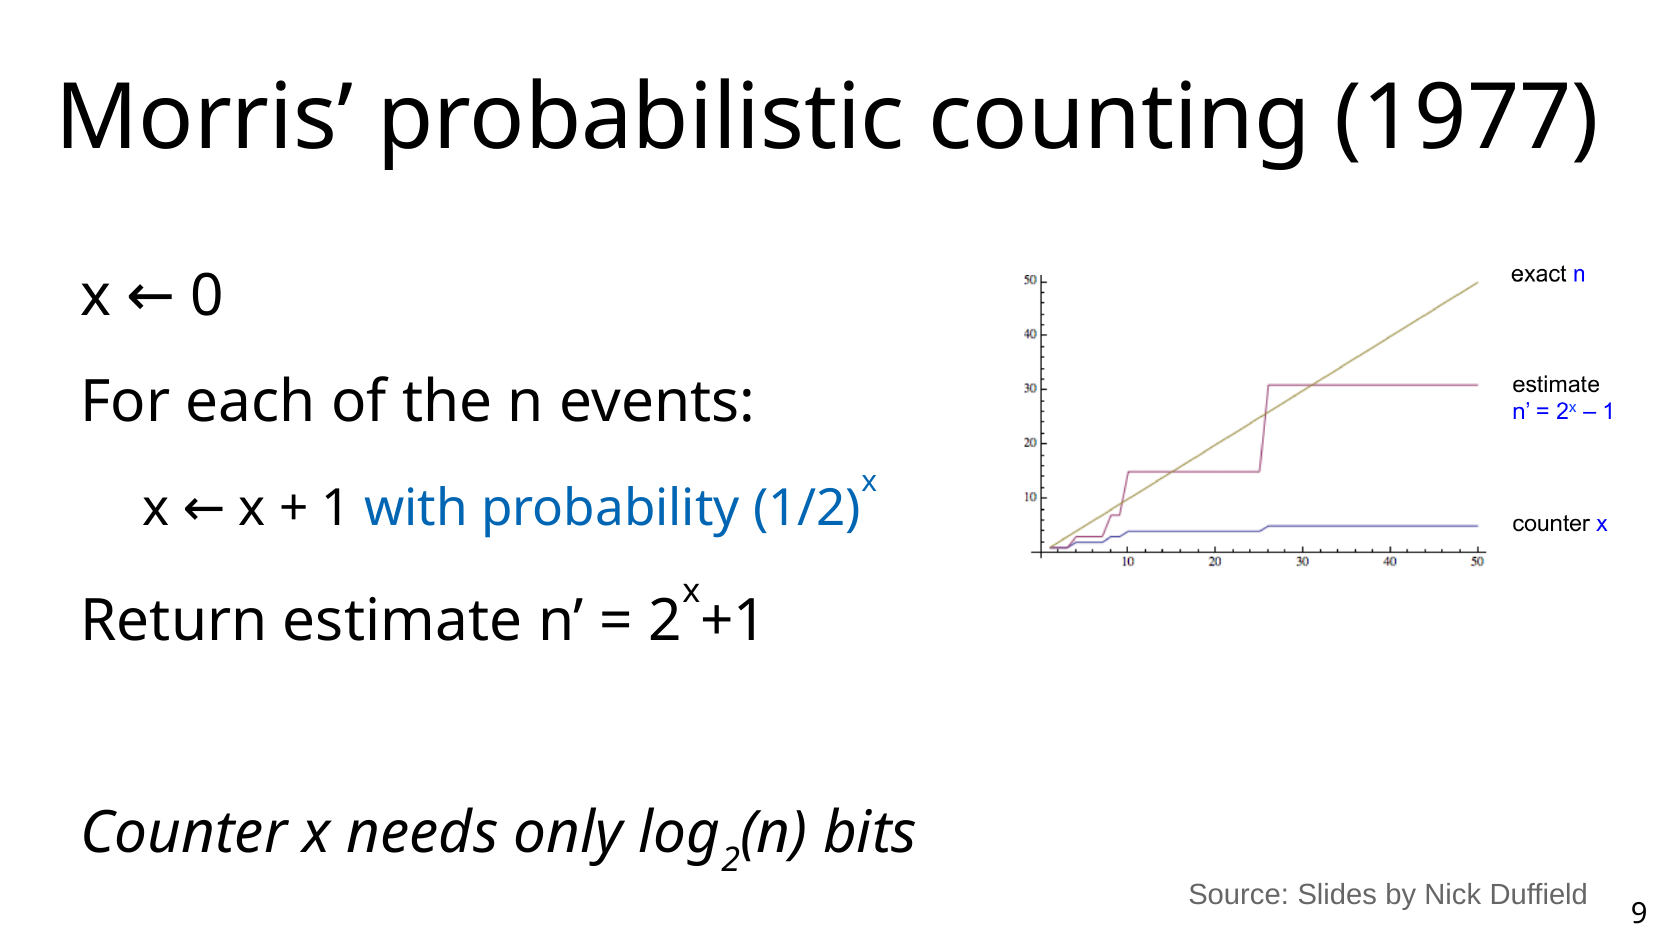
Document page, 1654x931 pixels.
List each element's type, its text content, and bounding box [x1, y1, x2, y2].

list x ← 0 For each of the n events: x ← x + 1 with probability (1/2)x Return estimate n’ = 2x+1 Counter x needs only log2(n) bits [17, 253, 992, 889]
title Morris’ probabilistic counting (1977) [5, 1, 1652, 226]
picture [1000, 252, 1619, 567]
text_box Source: Slides by Nick Duffield [940, 870, 1604, 919]
